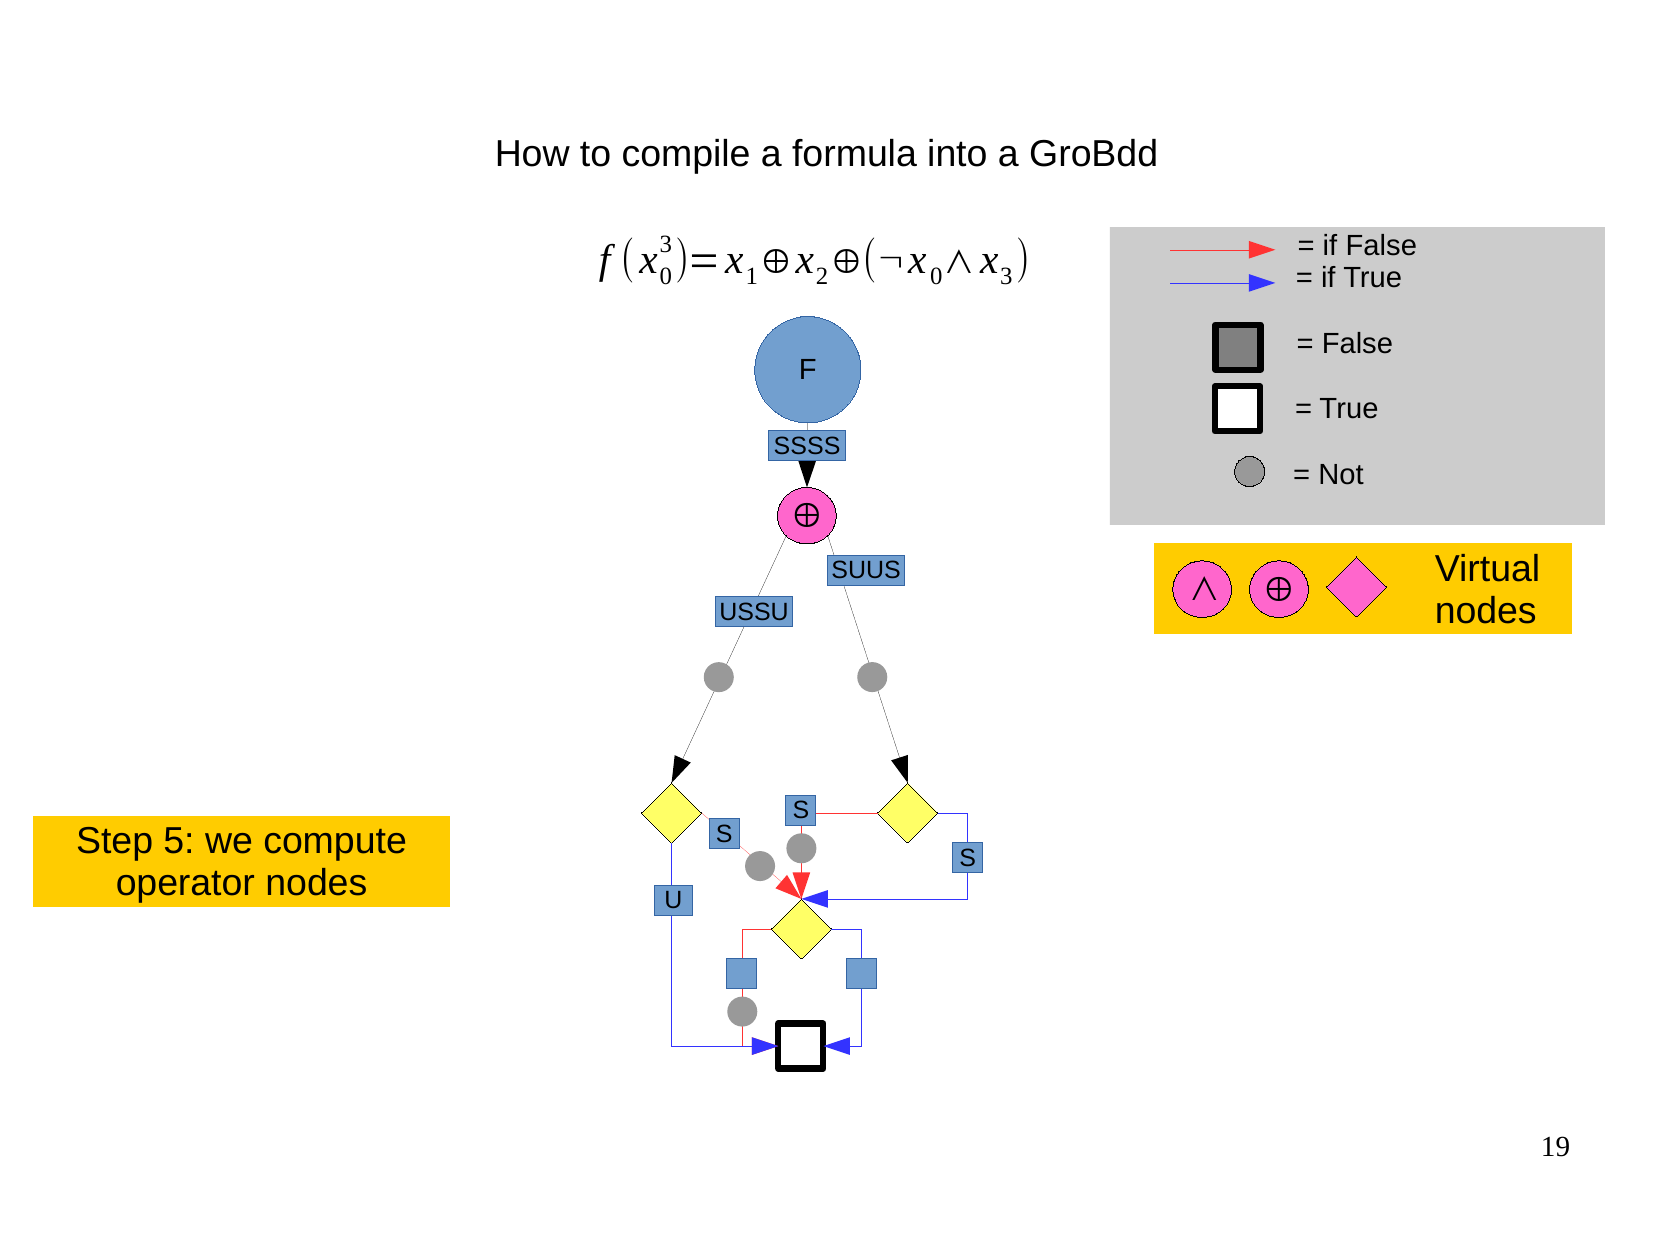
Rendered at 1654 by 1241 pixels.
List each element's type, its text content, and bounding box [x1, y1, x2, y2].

text_box [1154, 543, 1420, 634]
text_box [787, 537, 826, 544]
text_box [1215, 386, 1261, 432]
text_box SUUS [827, 555, 905, 586]
chart [1254, 563, 1302, 610]
title How to compile a formula into a GroBdd [82, 49, 1571, 257]
chart [590, 257, 1036, 289]
text_box [857, 662, 888, 693]
text_box S [785, 795, 816, 826]
chart [782, 490, 830, 537]
text_box S [952, 842, 983, 873]
text_box Virtual nodes [1420, 540, 1571, 639]
text_box [830, 498, 837, 533]
text_box F [754, 316, 861, 423]
text_box [641, 782, 701, 843]
text_box [778, 1023, 824, 1069]
text_box [1234, 456, 1265, 487]
text_box [727, 996, 758, 1027]
text_box [745, 851, 776, 882]
text_box USSU [715, 596, 793, 627]
text_box [771, 899, 832, 959]
text_box [703, 662, 734, 693]
text_box S [709, 818, 740, 849]
text_box SSSS [768, 430, 846, 461]
text_box [1215, 324, 1261, 370]
text_box [786, 833, 817, 864]
text_box [877, 782, 938, 843]
text_box U [654, 885, 693, 916]
chart [1181, 563, 1229, 610]
text_box [726, 958, 757, 989]
text_box [846, 958, 877, 989]
text_box = if False = if True = False = True = Not [1109, 227, 1605, 525]
text_box [777, 500, 782, 531]
text_box Step 5: we compute operator nodes [33, 816, 450, 907]
